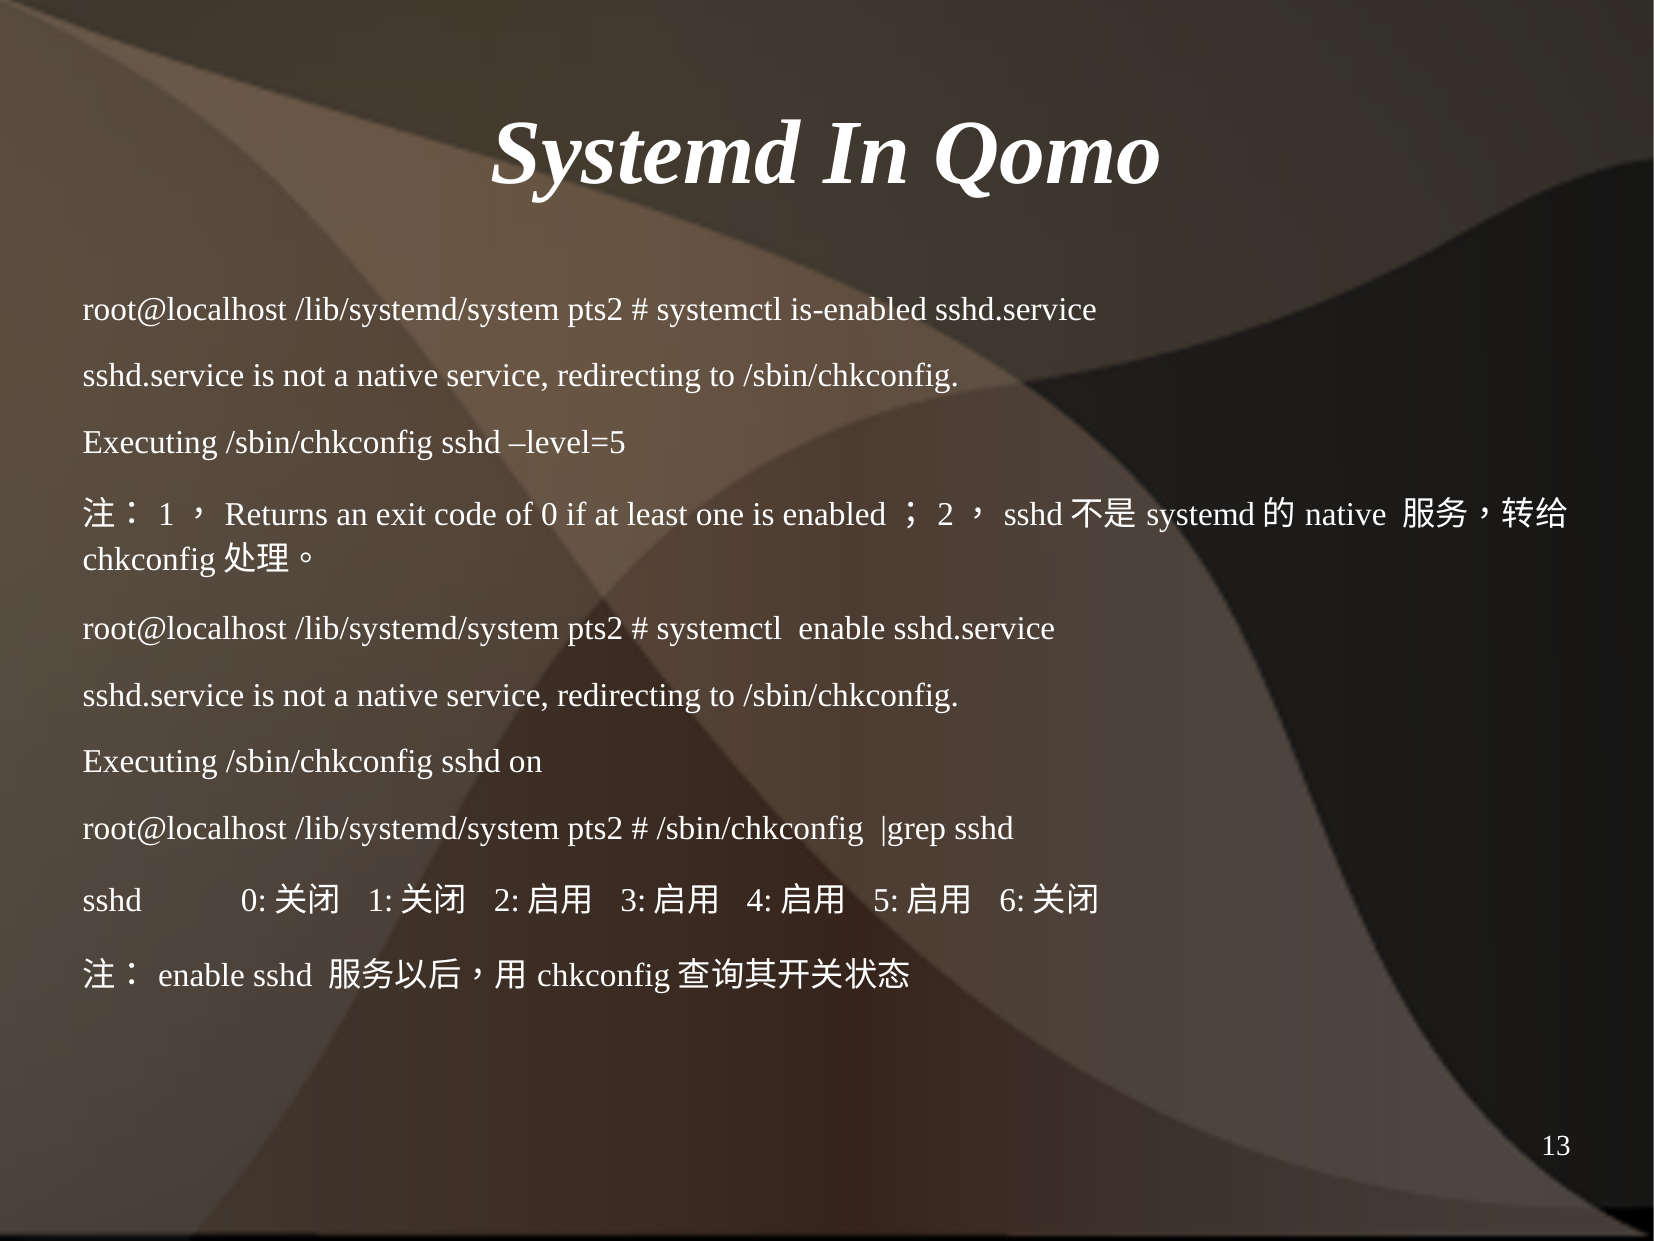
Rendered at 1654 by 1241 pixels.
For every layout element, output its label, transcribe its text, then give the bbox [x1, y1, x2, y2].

picture [0, 0, 1654, 1241]
title Systemd In Qomo [82, 49, 1571, 257]
list root@localhost /lib/systemd/system pts2 # systemctl is-enabled sshd.service sshd.service is not a native service, redirecting to /sbin/chkconfig. Executing /sbin/chkconfig sshd –level=5 注：1，Returns an exit code of 0 if at least one is enabled；2，sshd不是systemd的native 服务，转给chkconfig处理。 root@localhost /lib/systemd/system pts2 # systemctl enable sshd.service sshd.service is not a native service, redirecting to /sbin/chkconfig. Executing /sbin/chkconfig sshd on root@localhost /lib/systemd/system pts2 # /sbin/chkconfig |grep sshd sshd 0:关闭 1:关闭 2:启用 3:启用 4:启用 5:启用 6:关闭 注：enable sshd 服务以后，用chkconfig查询其开关状态 [82, 290, 1571, 1109]
